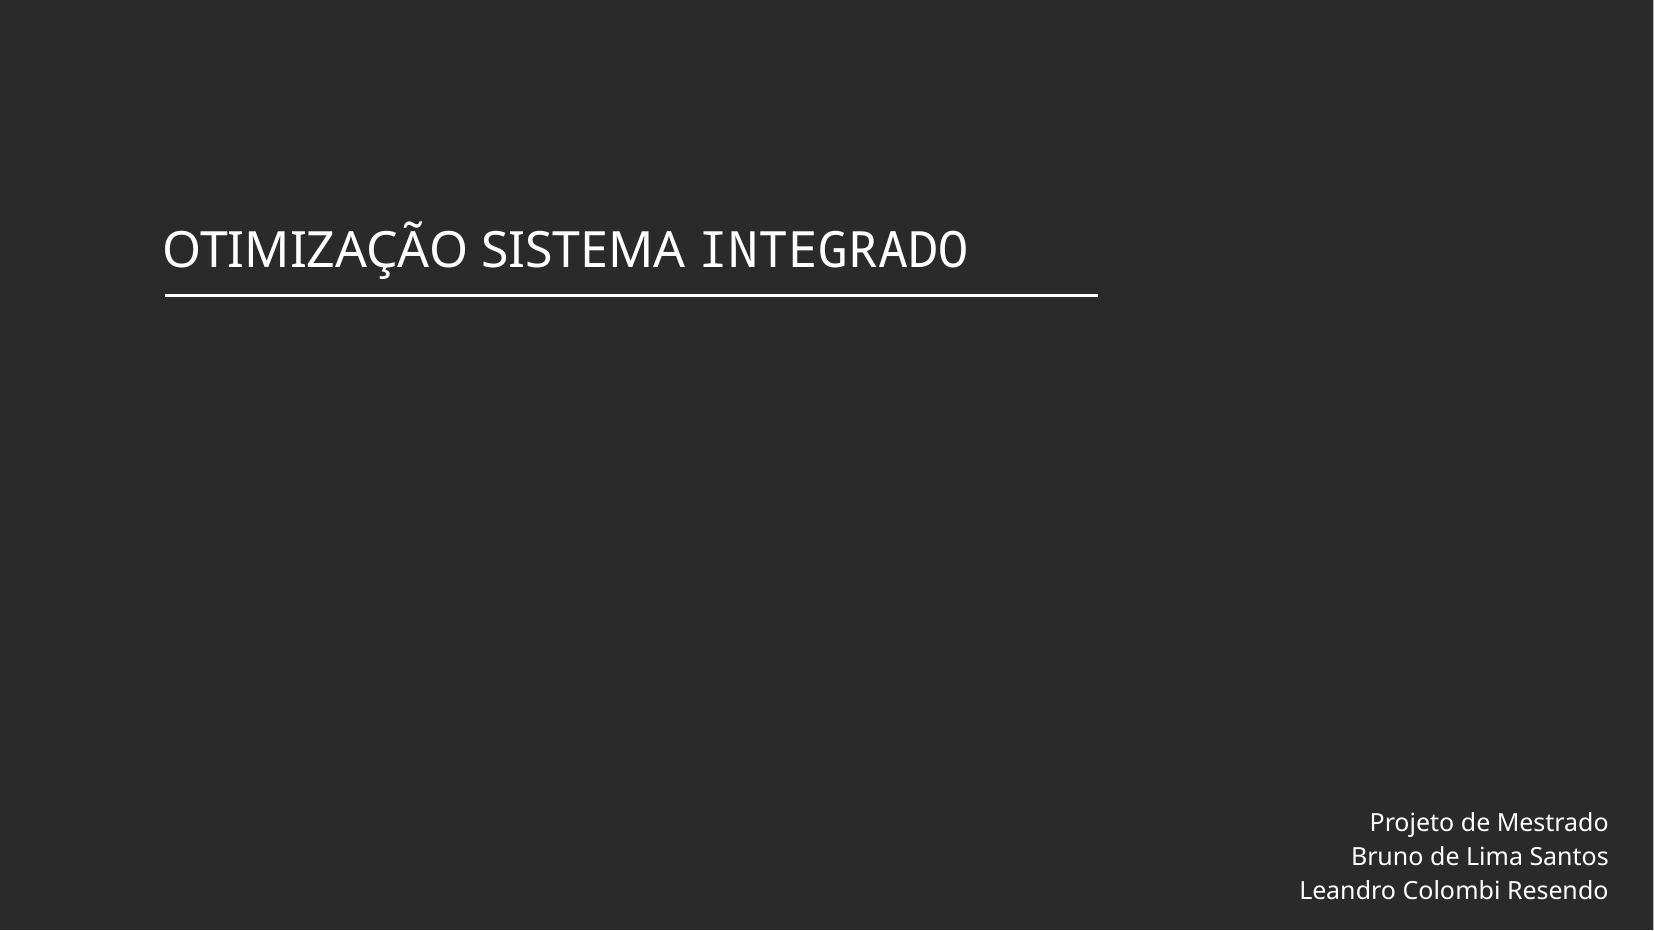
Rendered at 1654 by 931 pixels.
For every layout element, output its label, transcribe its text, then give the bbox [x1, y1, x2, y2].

text_box OTIMIZAÇÃO SISTEMA INTEGRADO [147, 206, 1128, 290]
text_box Projeto de Mestrado Bruno de Lima Santos Leandro Colombi Resendo [1092, 797, 1625, 916]
